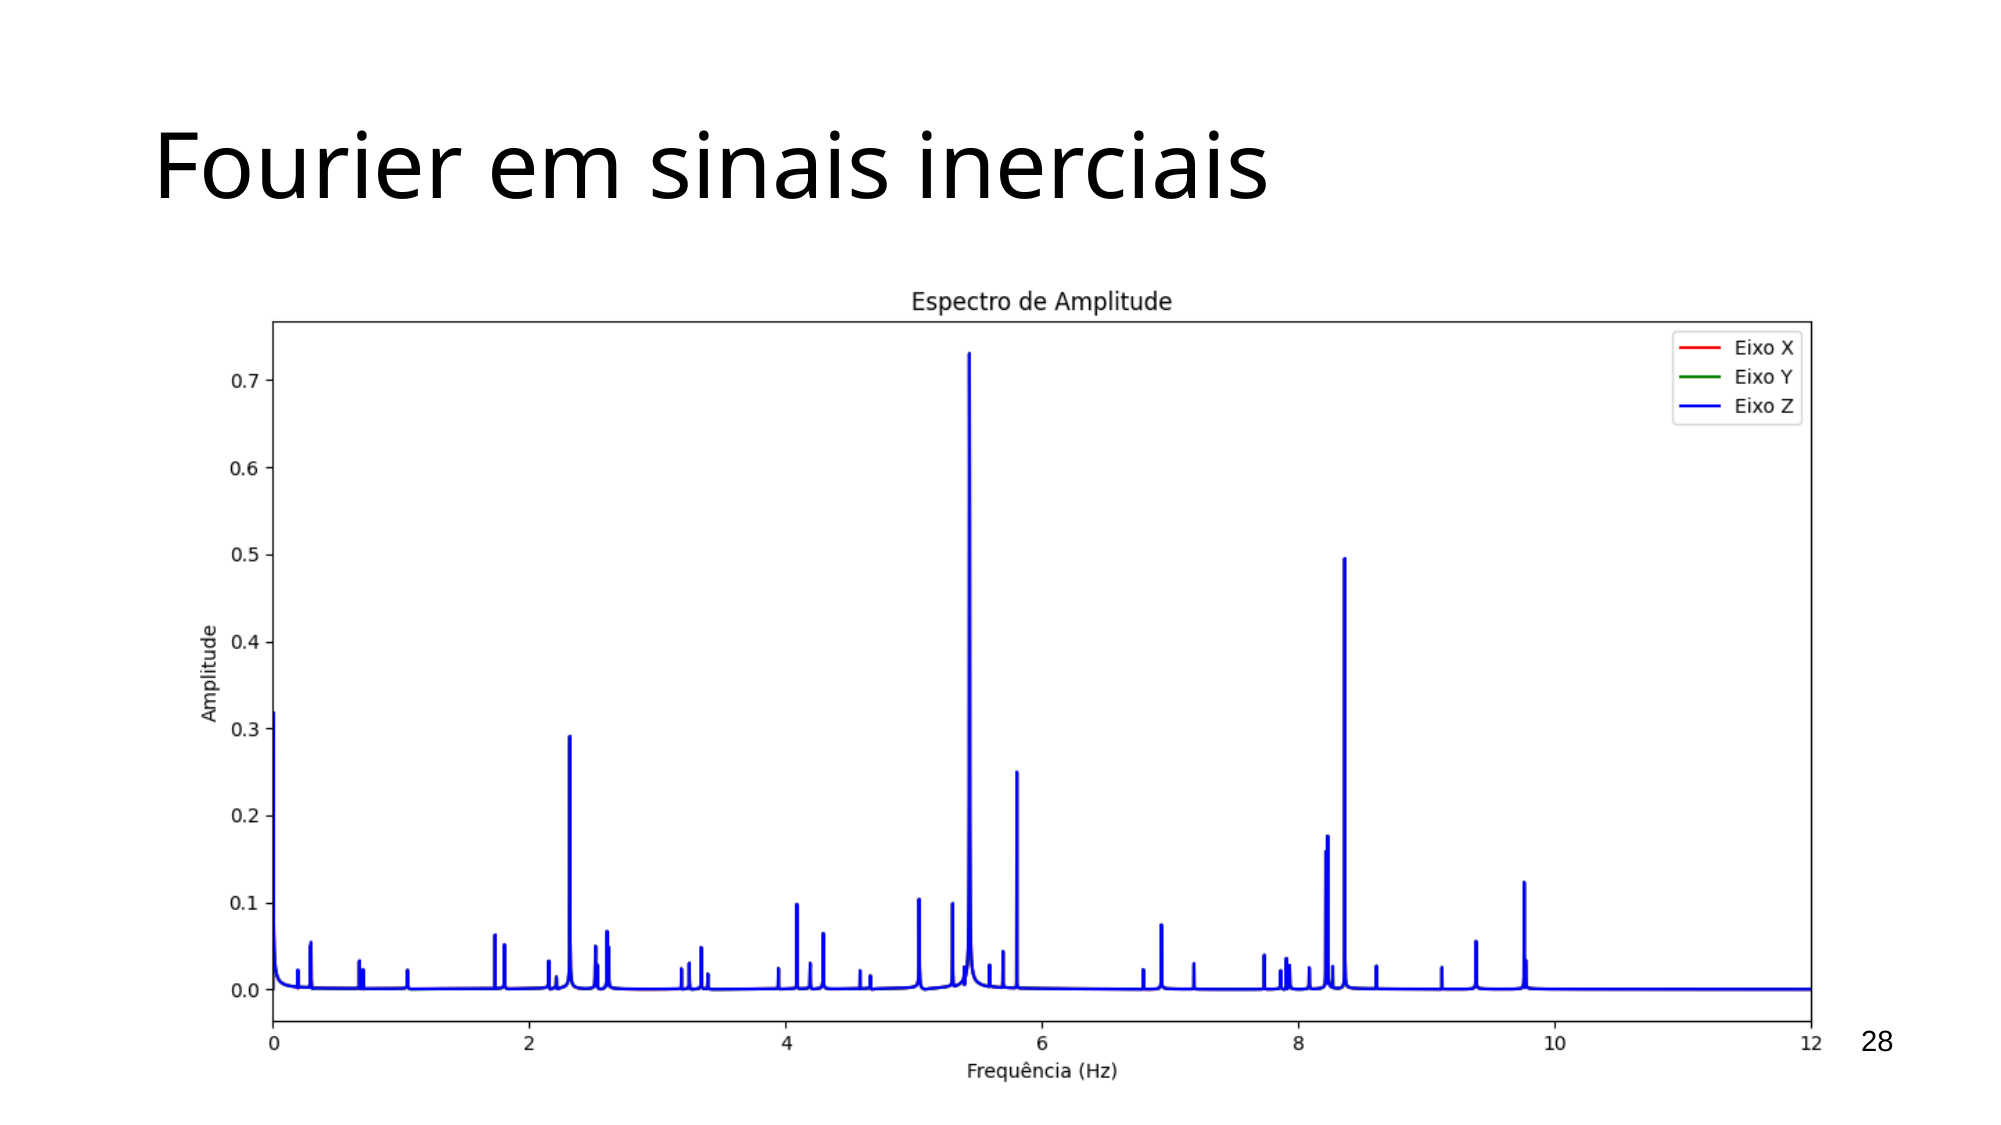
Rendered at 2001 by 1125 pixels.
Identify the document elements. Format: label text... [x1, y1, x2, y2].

text_box <number> [1846, 1017, 2000, 1088]
title Fourier em sinais inerciais [137, 59, 1863, 278]
picture [187, 277, 1837, 1097]
